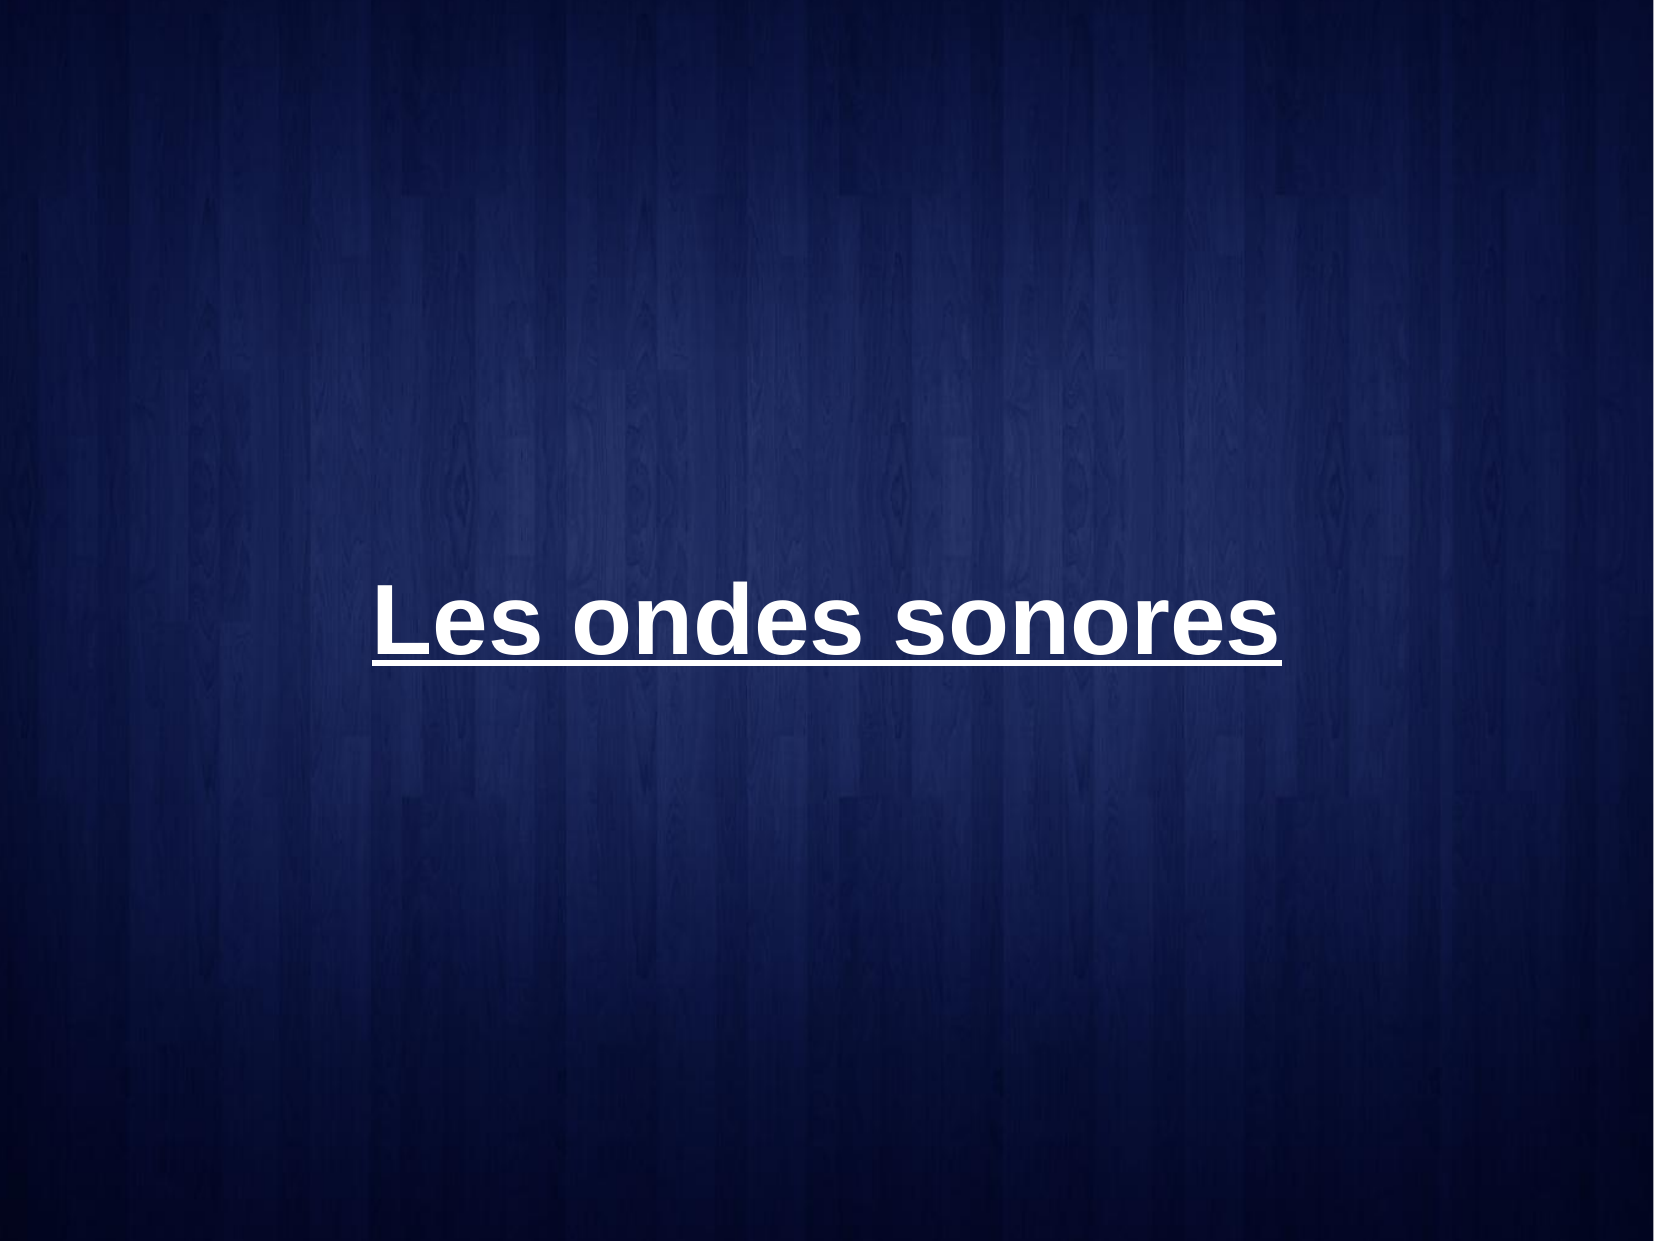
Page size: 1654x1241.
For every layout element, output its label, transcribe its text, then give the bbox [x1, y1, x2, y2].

picture [0, 0, 1654, 1241]
subtitle Les ondes sonores [82, 140, 1571, 1101]
